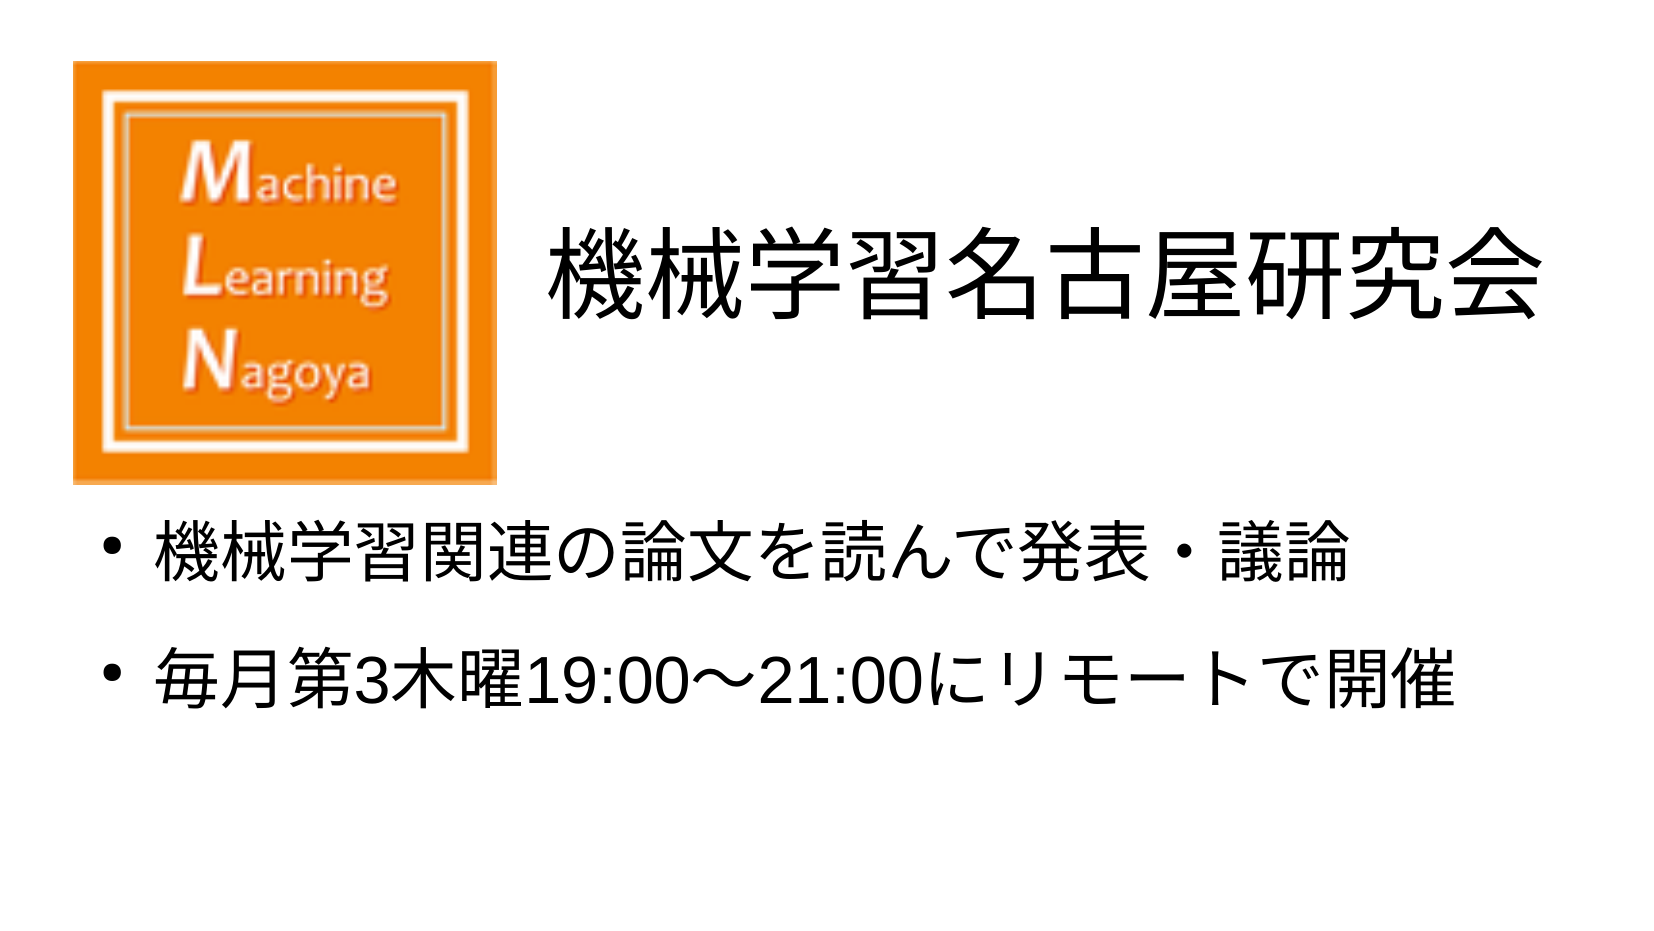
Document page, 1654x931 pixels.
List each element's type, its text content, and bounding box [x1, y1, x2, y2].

list 機械学習関連の論文を読んで発表・議論 毎月第3木曜19:00〜21:00にリモートで開催 [82, 499, 1571, 757]
picture [73, 61, 497, 485]
list 機械学習名古屋研究会 [519, 64, 1571, 473]
